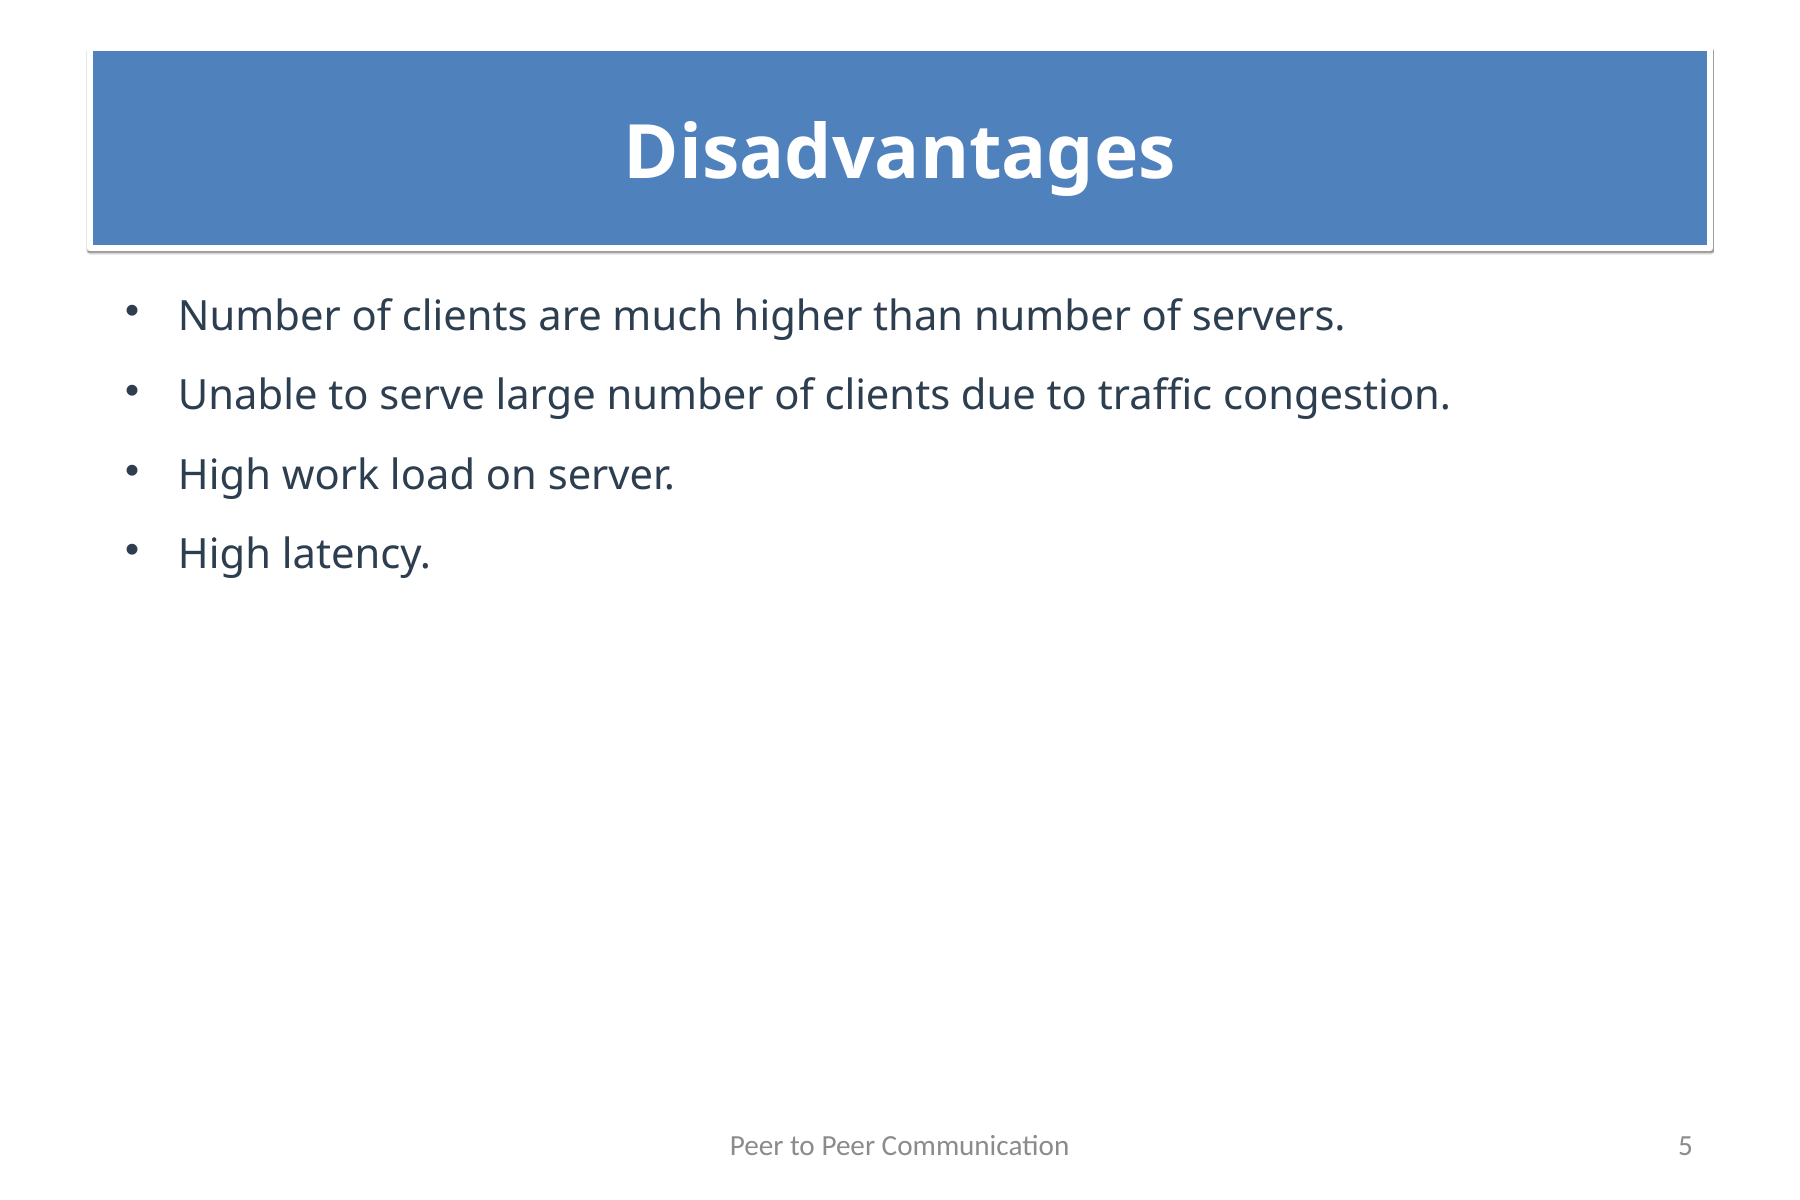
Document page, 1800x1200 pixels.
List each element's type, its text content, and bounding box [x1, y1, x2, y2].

footer Peer to Peer Communication [615, 1112, 1185, 1177]
title Disadvantages [90, 48, 1710, 249]
list Number of clients are much higher than number of servers. Unable to serve large number of clients due to traffic congestion. High work load on server. High latency. [90, 279, 1710, 1072]
slide_number 5 [1290, 1112, 1710, 1177]
